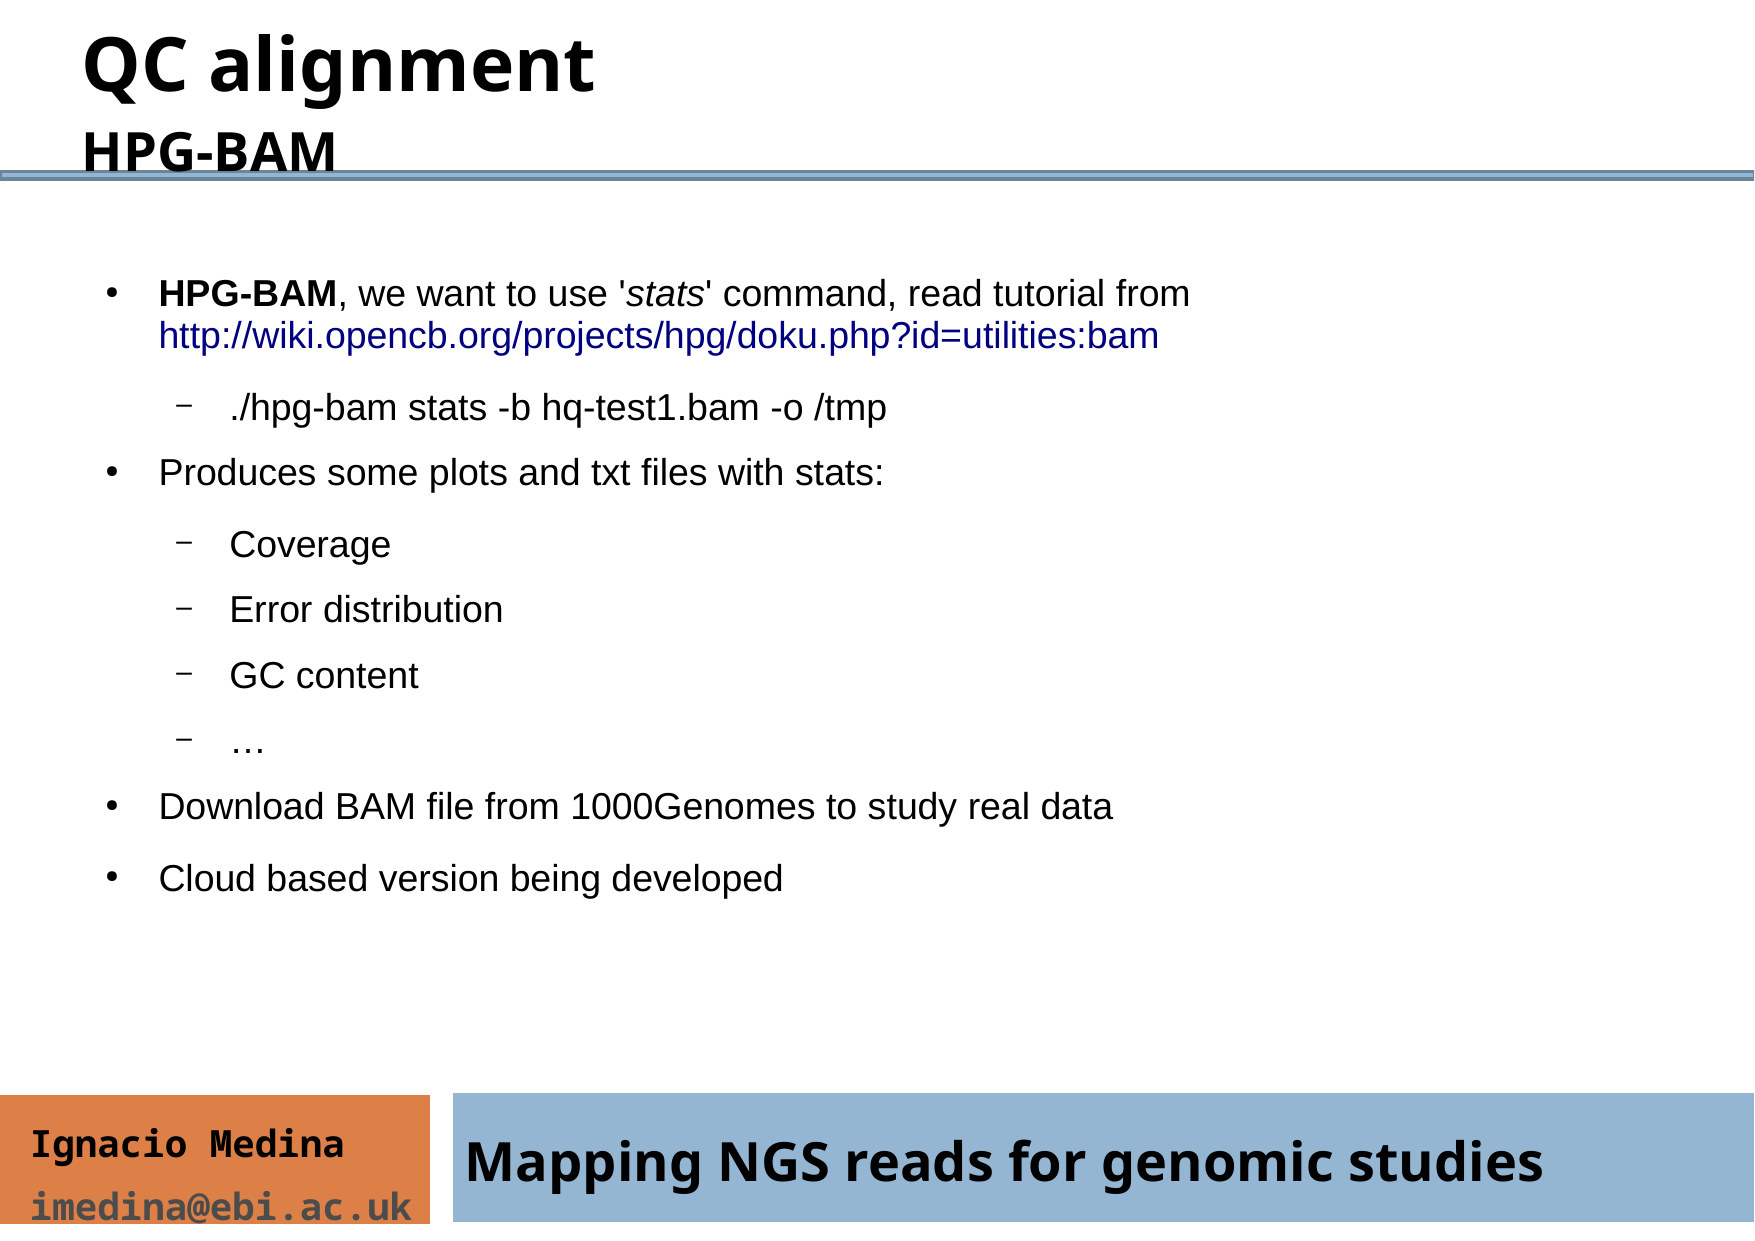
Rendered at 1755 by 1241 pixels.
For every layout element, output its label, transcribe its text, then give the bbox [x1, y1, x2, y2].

text_box Ignacio Medina imedina@ebi.ac.uk [15, 1110, 436, 1224]
text_box Mapping NGS reads for genomic studies [450, 1116, 1726, 1195]
text_box [0, 171, 1754, 179]
text_box QC alignment HPG-BAM [67, 3, 1688, 169]
list HPG-BAM, we want to use 'stats' command, read tutorial from http://wiki.opencb.org/projects/hpg/doku.php?id=utilities:bam ./hpg-bam stats -b hq-test1.bam -o /tmp Produces some plots and txt files with stats: Coverage Error distribution GC content … Download BAM file from 1000Genomes to study real data Cloud based version being developed [87, 272, 1632, 992]
